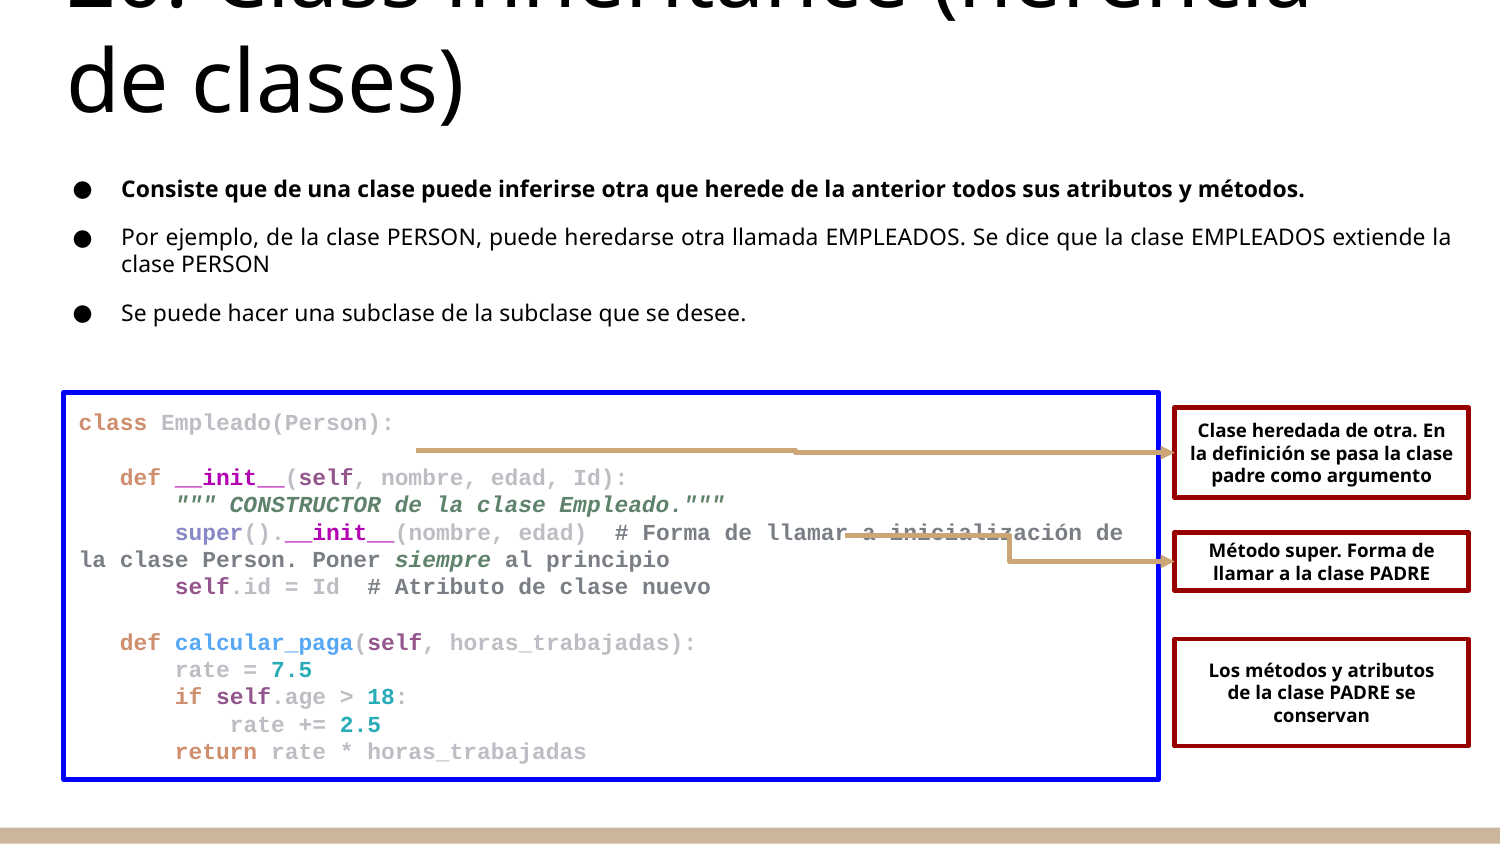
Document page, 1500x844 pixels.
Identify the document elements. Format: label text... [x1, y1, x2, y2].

text_box Método super. Forma de llamar a la clase PADRE [1174, 532, 1469, 591]
text_box Los métodos y atributos de la clase PADRE se conservan [1174, 638, 1469, 746]
text_box Consiste que de una clase puede inferirse otra que herede de la anterior todos sus atributos y métodos. Por ejemplo, de la clase PERSON, puede heredarse otra llamada EMPLEADOS. Se dice que la clase EMPLEADOS extiende la clase PERSON Se puede hacer una subclase de la subclase que se desee. [31, 129, 1469, 370]
text_box Clase heredada de otra. En la definición se pasa la clase padre como argumento [1174, 407, 1469, 498]
title 20. Class inheritance (herencia de clases) [51, 8, 1449, 129]
text_box class Empleado(Person): def __init__(self, nombre, edad, Id): """ CONSTRUCTOR de la clase Empleado.""" super().__init__(nombre, edad) # Forma de llamar a inicialización de la clase Person. Poner siempre al principio self.id = Id # Atributo de clase nuevo def calcular_paga(self, horas_trabajadas): rate = 7.5 if self.age > 18: rate += 2.5 return rate * horas_trabajadas [63, 392, 1159, 780]
